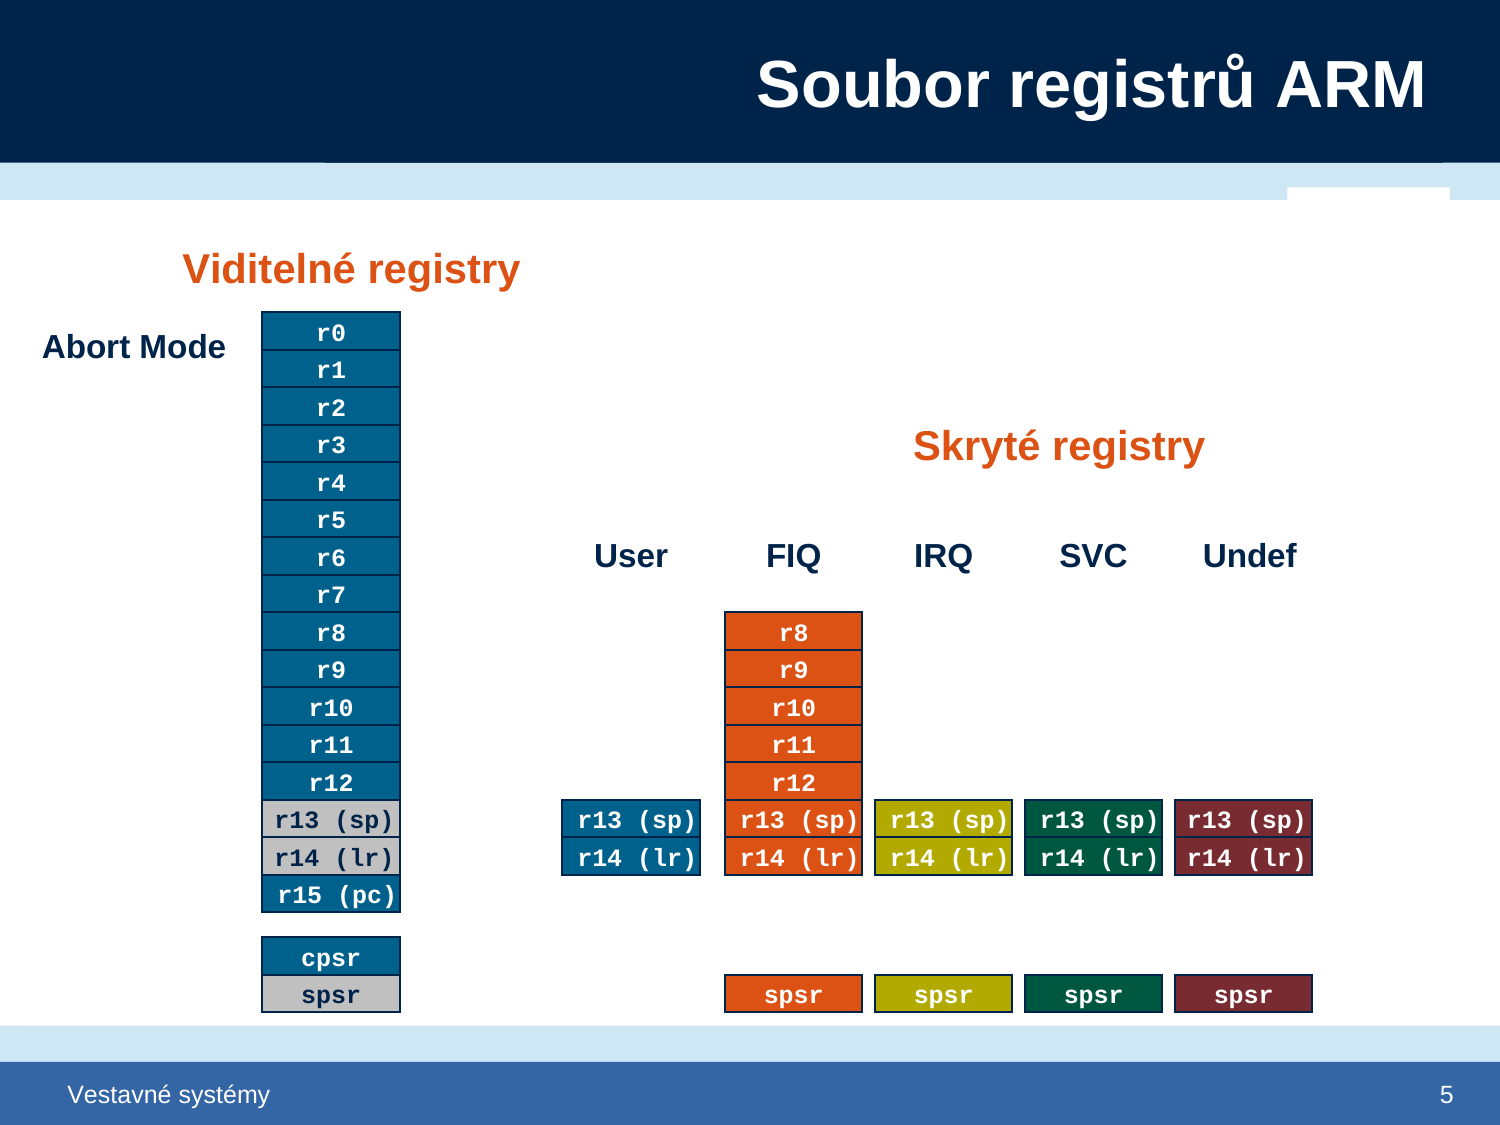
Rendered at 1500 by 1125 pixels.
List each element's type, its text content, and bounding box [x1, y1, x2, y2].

text_box r14 (lr) [724, 837, 863, 875]
text_box Skryté registry [823, 411, 1296, 477]
text_box r9 [724, 649, 863, 687]
text_box r13 (sp) [262, 799, 400, 837]
text_box r14 (lr) [262, 837, 400, 875]
text_box r4 [262, 462, 400, 499]
text_box r5 [262, 499, 400, 537]
text_box IRQ [874, 526, 1013, 583]
text_box r13 (sp) [874, 799, 1013, 837]
text_box spsr [1024, 974, 1163, 1013]
text_box r13 (sp) [1174, 799, 1313, 837]
text_box r10 [262, 687, 400, 724]
text_box r3 [262, 424, 400, 462]
text_box Viditelné registry [82, 233, 621, 300]
text_box r13 (sp) [1024, 799, 1163, 837]
title Soubor registrů ARM [324, 0, 1443, 163]
text_box r12 [262, 762, 400, 799]
text_box r9 [262, 649, 400, 687]
text_box r8 [724, 612, 863, 649]
text_box r12 [724, 762, 863, 799]
text_box spsr [1174, 974, 1313, 1013]
text_box r0 [262, 312, 400, 349]
text_box r2 [262, 387, 400, 424]
text_box spsr [874, 974, 1013, 1013]
text_box r14 (lr) [1024, 837, 1163, 875]
text_box r13 (sp) [562, 799, 700, 837]
text_box r8 [262, 612, 400, 649]
text_box r7 [262, 574, 400, 612]
text_box spsr [724, 974, 863, 1013]
text_box r1 [262, 349, 400, 387]
text_box User [562, 526, 700, 583]
text_box r6 [262, 537, 400, 574]
text_box cpsr [262, 937, 400, 974]
text_box FIQ [724, 526, 863, 583]
text_box Abort Mode [9, 317, 260, 373]
text_box SVC [1024, 526, 1163, 583]
text_box r10 [724, 687, 863, 724]
text_box [0, 187, 1500, 1026]
text_box r13 (sp) [724, 799, 863, 837]
text_box spsr [262, 974, 400, 1013]
text_box r15 (pc) [262, 875, 400, 913]
text_box r11 [724, 724, 863, 762]
text_box r11 [262, 724, 400, 762]
text_box r14 (lr) [562, 837, 700, 875]
text_box Undef [1174, 526, 1325, 583]
text_box r14 (lr) [1174, 837, 1313, 875]
text_box r14 (lr) [874, 837, 1013, 875]
